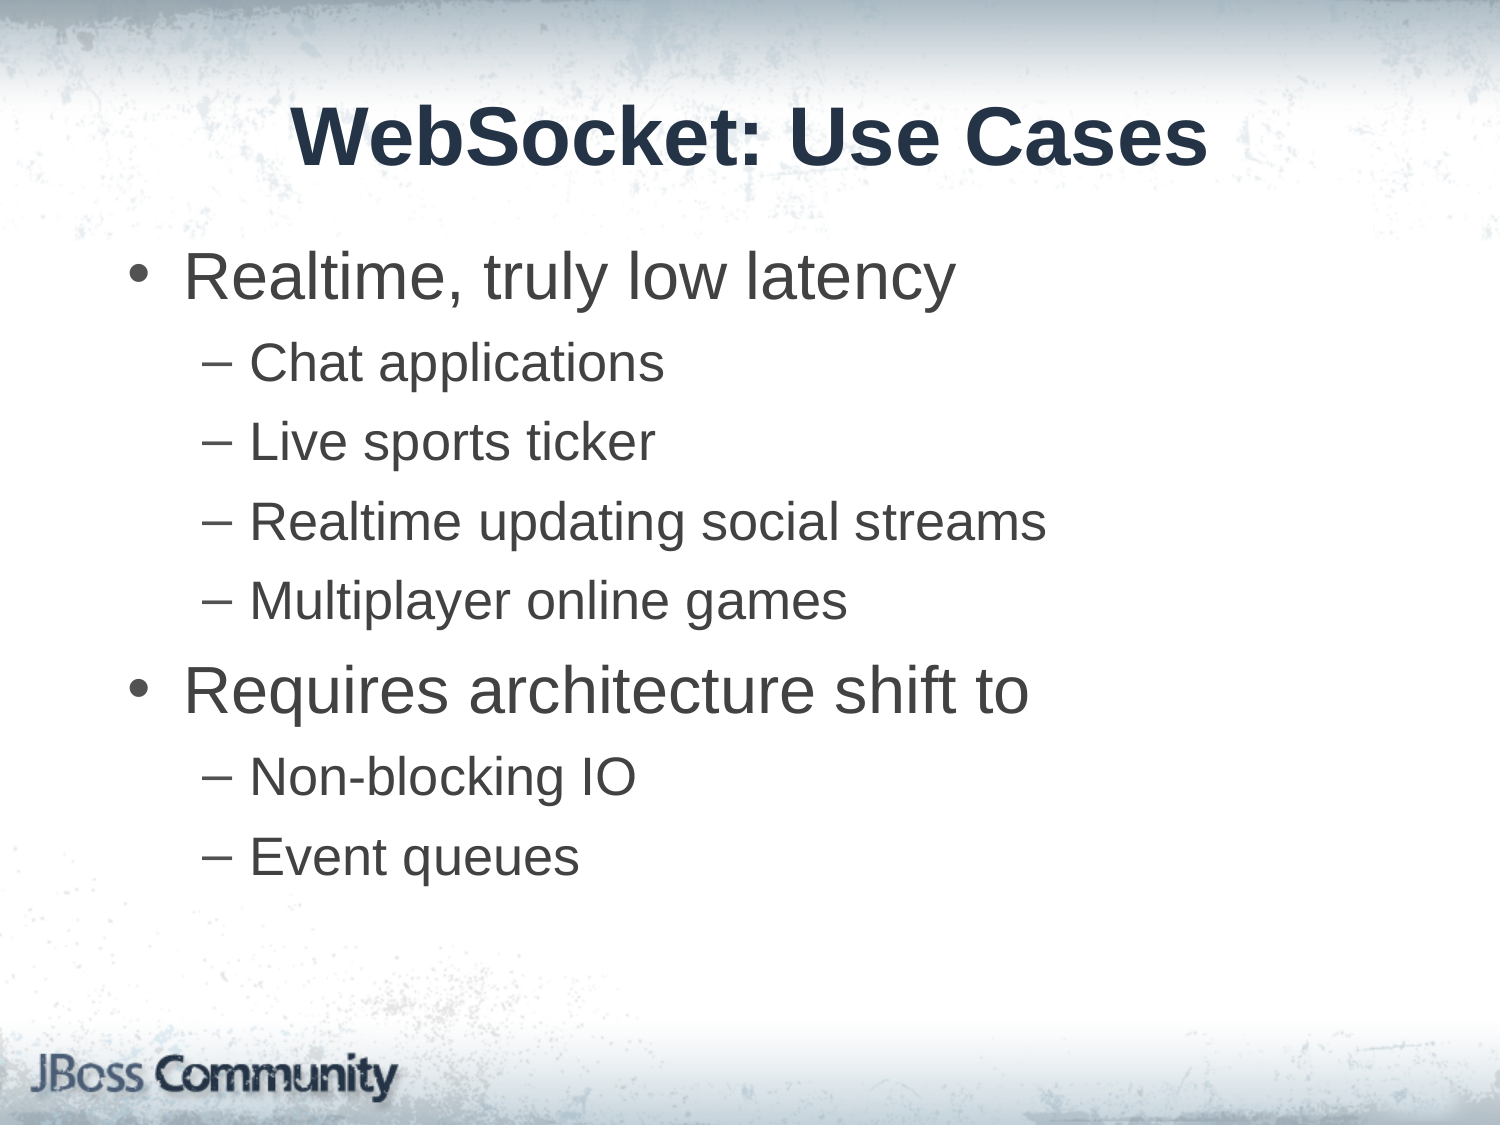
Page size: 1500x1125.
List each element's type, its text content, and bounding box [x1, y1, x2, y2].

title WebSocket: Use Cases [112, 38, 1388, 224]
list Realtime, truly low latency Chat applications Live sports ticker Realtime updating social streams Multiplayer online games Requires architecture shift to Non-blocking IO Event queues [112, 224, 1388, 1023]
picture [0, 0, 1500, 1125]
